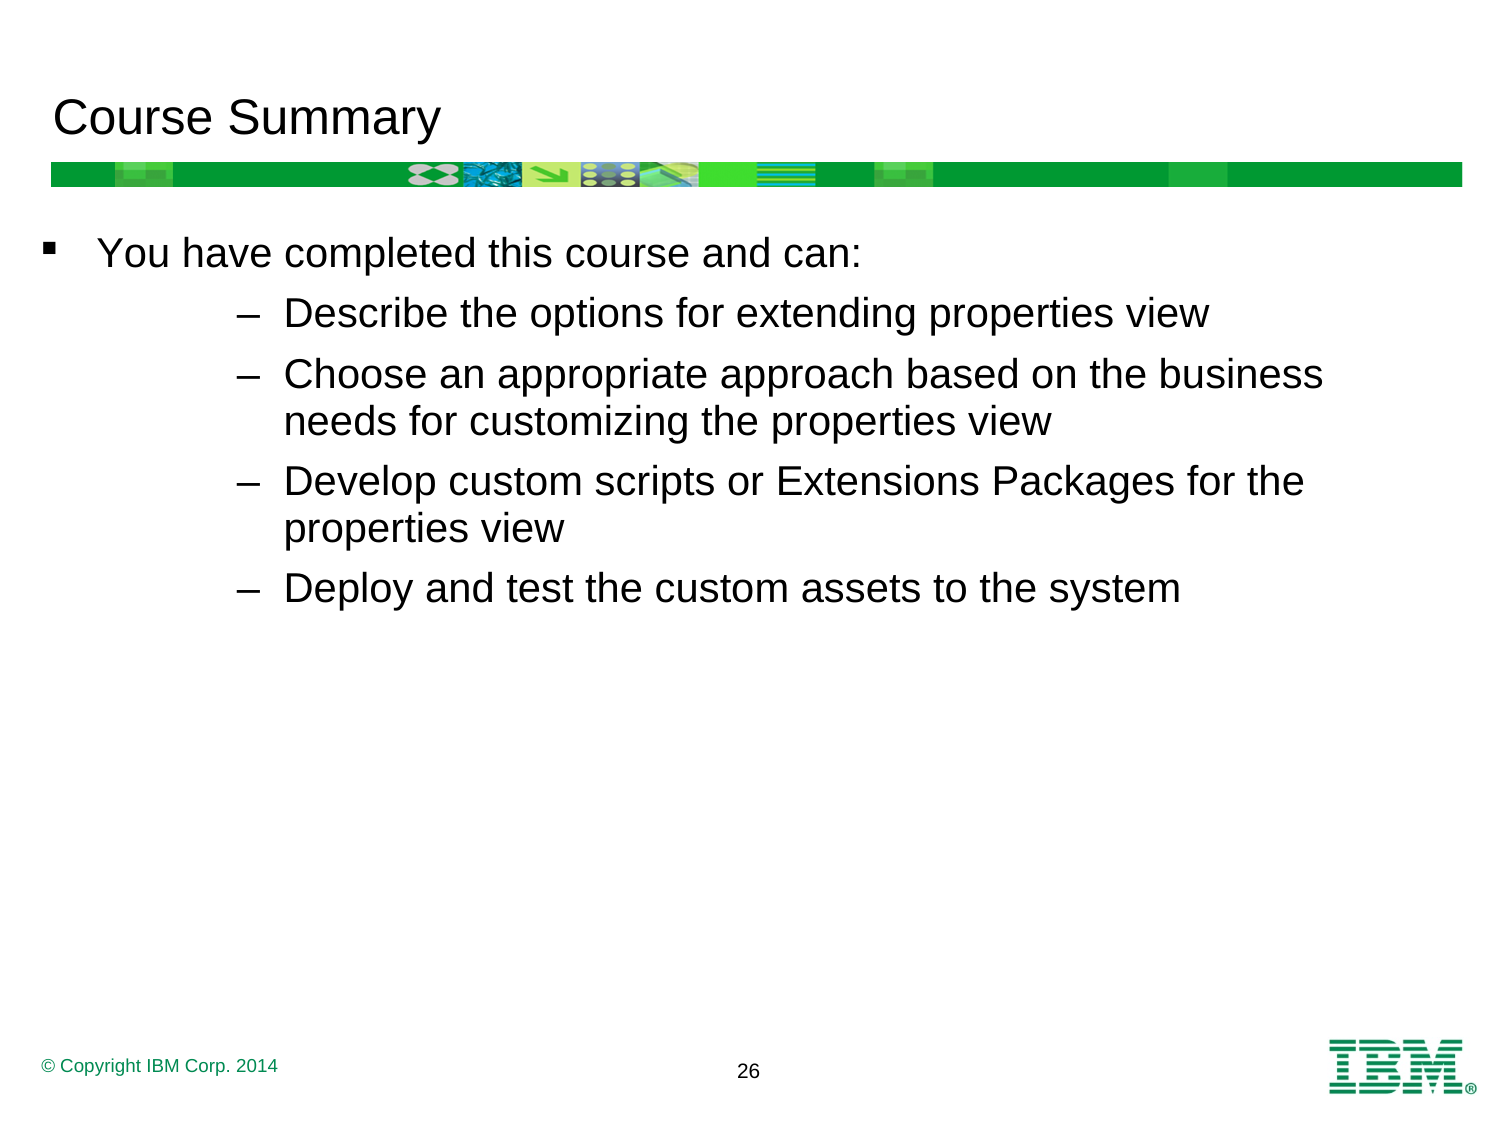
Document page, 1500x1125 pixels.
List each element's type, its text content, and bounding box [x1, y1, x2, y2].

title Course Summary [37, 45, 1388, 188]
list You have completed this course and can: Describe the options for extending properties view Choose an appropriate approach based on the business needs for customizing the properties view Develop custom scripts or Extensions Packages for the properties view Deploy and test the custom assets to the system [24, 220, 1463, 1038]
picture [50, 161, 1463, 189]
picture [1327, 1037, 1479, 1096]
